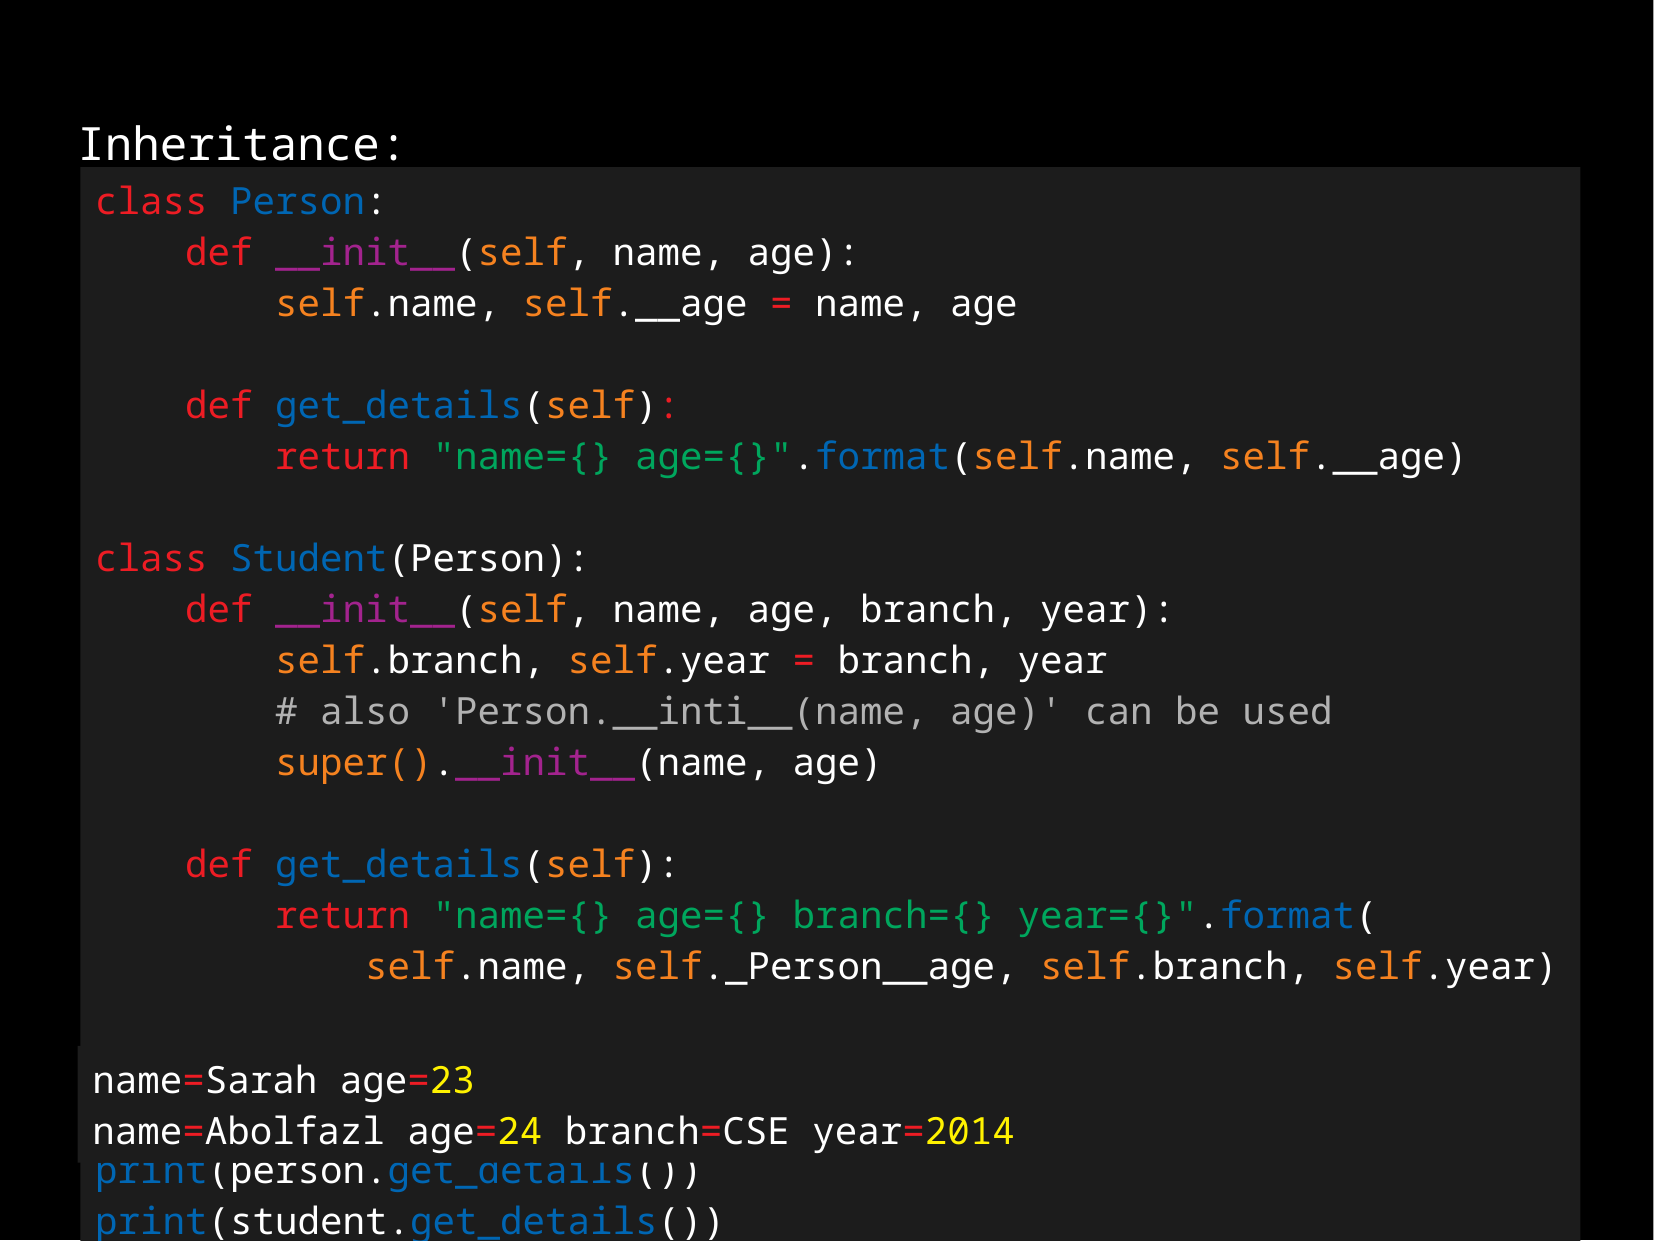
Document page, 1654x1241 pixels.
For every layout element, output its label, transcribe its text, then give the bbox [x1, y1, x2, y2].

text_box name=Sarah age=23 name=Abolfazl age=24 branch=CSE year=2014 [77, 1045, 1578, 1137]
text_box Inheritance: Output: [62, 103, 1591, 1044]
